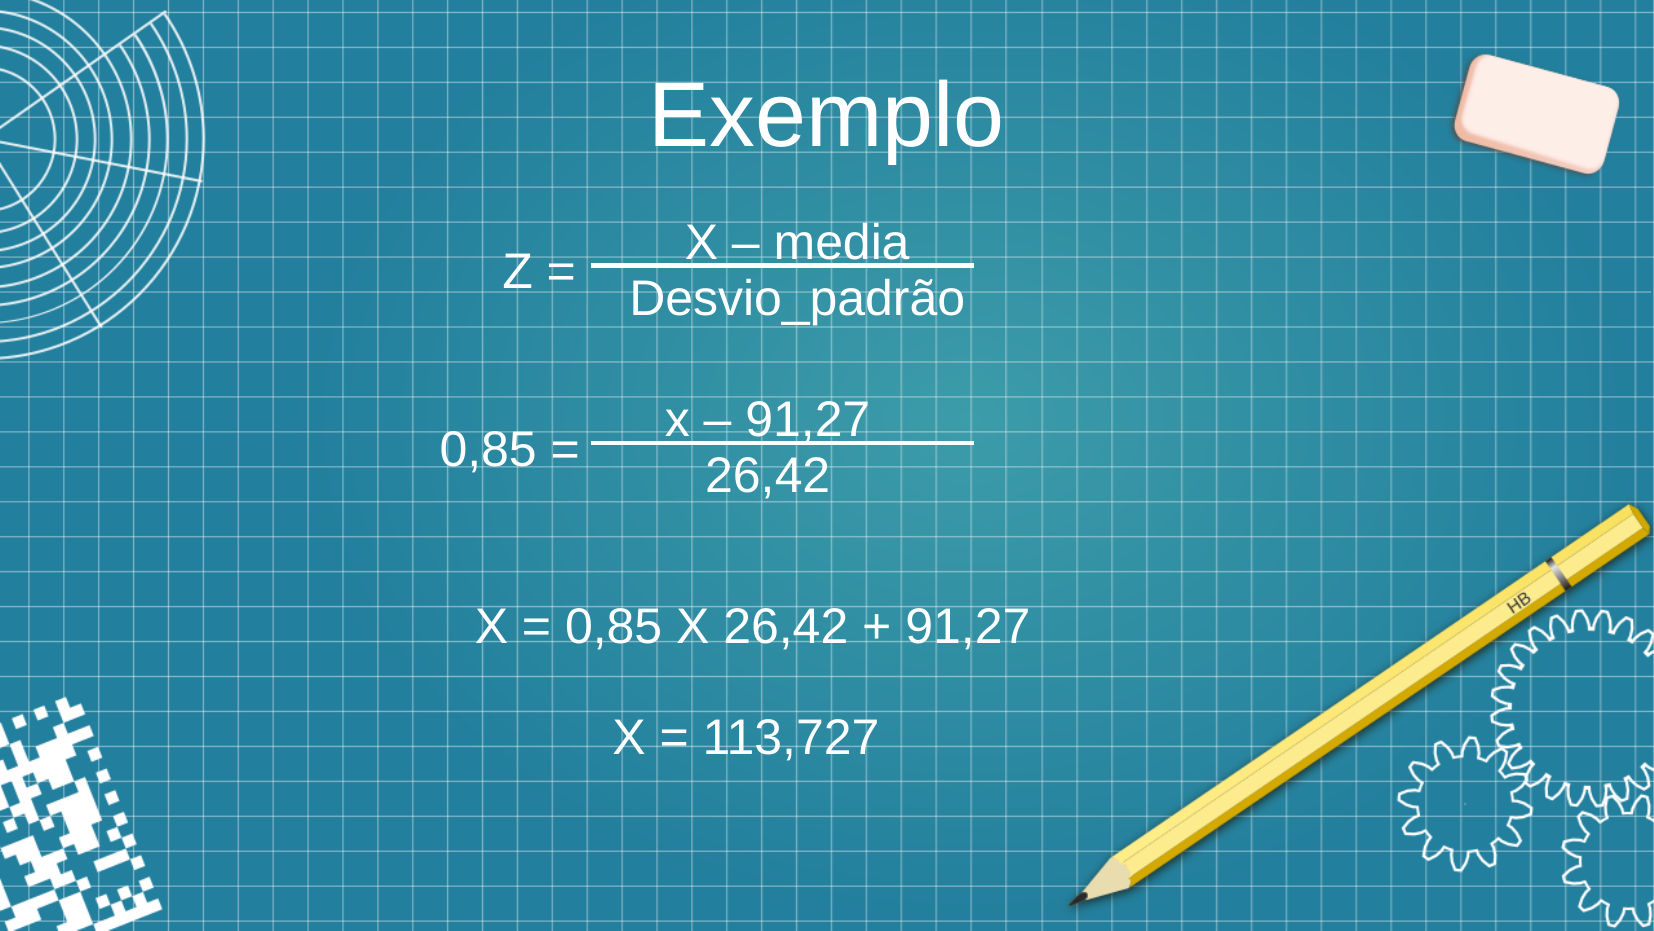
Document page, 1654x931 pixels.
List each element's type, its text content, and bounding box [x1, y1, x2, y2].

title Exemplo [82, 37, 1571, 193]
text_box X = 0,85 X 26,42 + 91,27 X = 113,727 [413, 590, 1093, 773]
picture [0, 0, 1654, 931]
text_box x – 91,27 26,42 [561, 383, 975, 532]
text_box Z = [472, 236, 621, 325]
text_box 0,85 = [413, 413, 621, 540]
text_box X – media Desvio_padrão [561, 206, 1034, 355]
